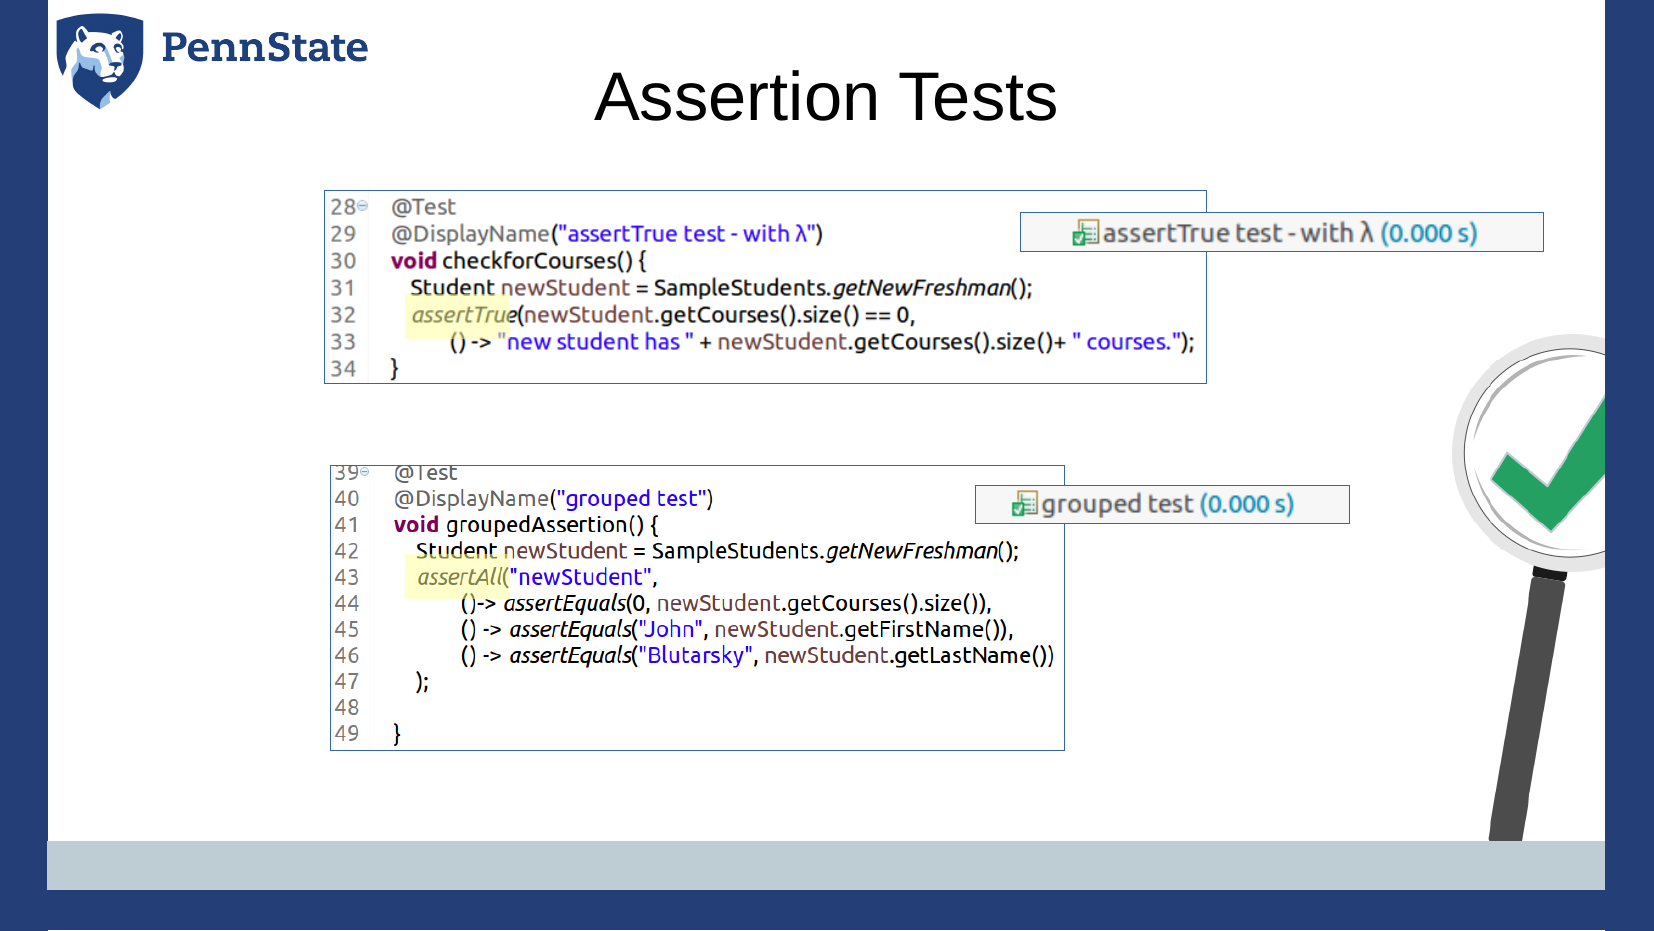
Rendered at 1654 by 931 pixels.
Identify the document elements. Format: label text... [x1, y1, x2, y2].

picture [1452, 334, 1605, 841]
title Assertion Tests [61, 19, 1592, 175]
picture [330, 465, 1350, 751]
text_box [405, 294, 511, 340]
picture [324, 189, 1544, 384]
text_box [405, 553, 511, 599]
picture [48, 0, 411, 152]
